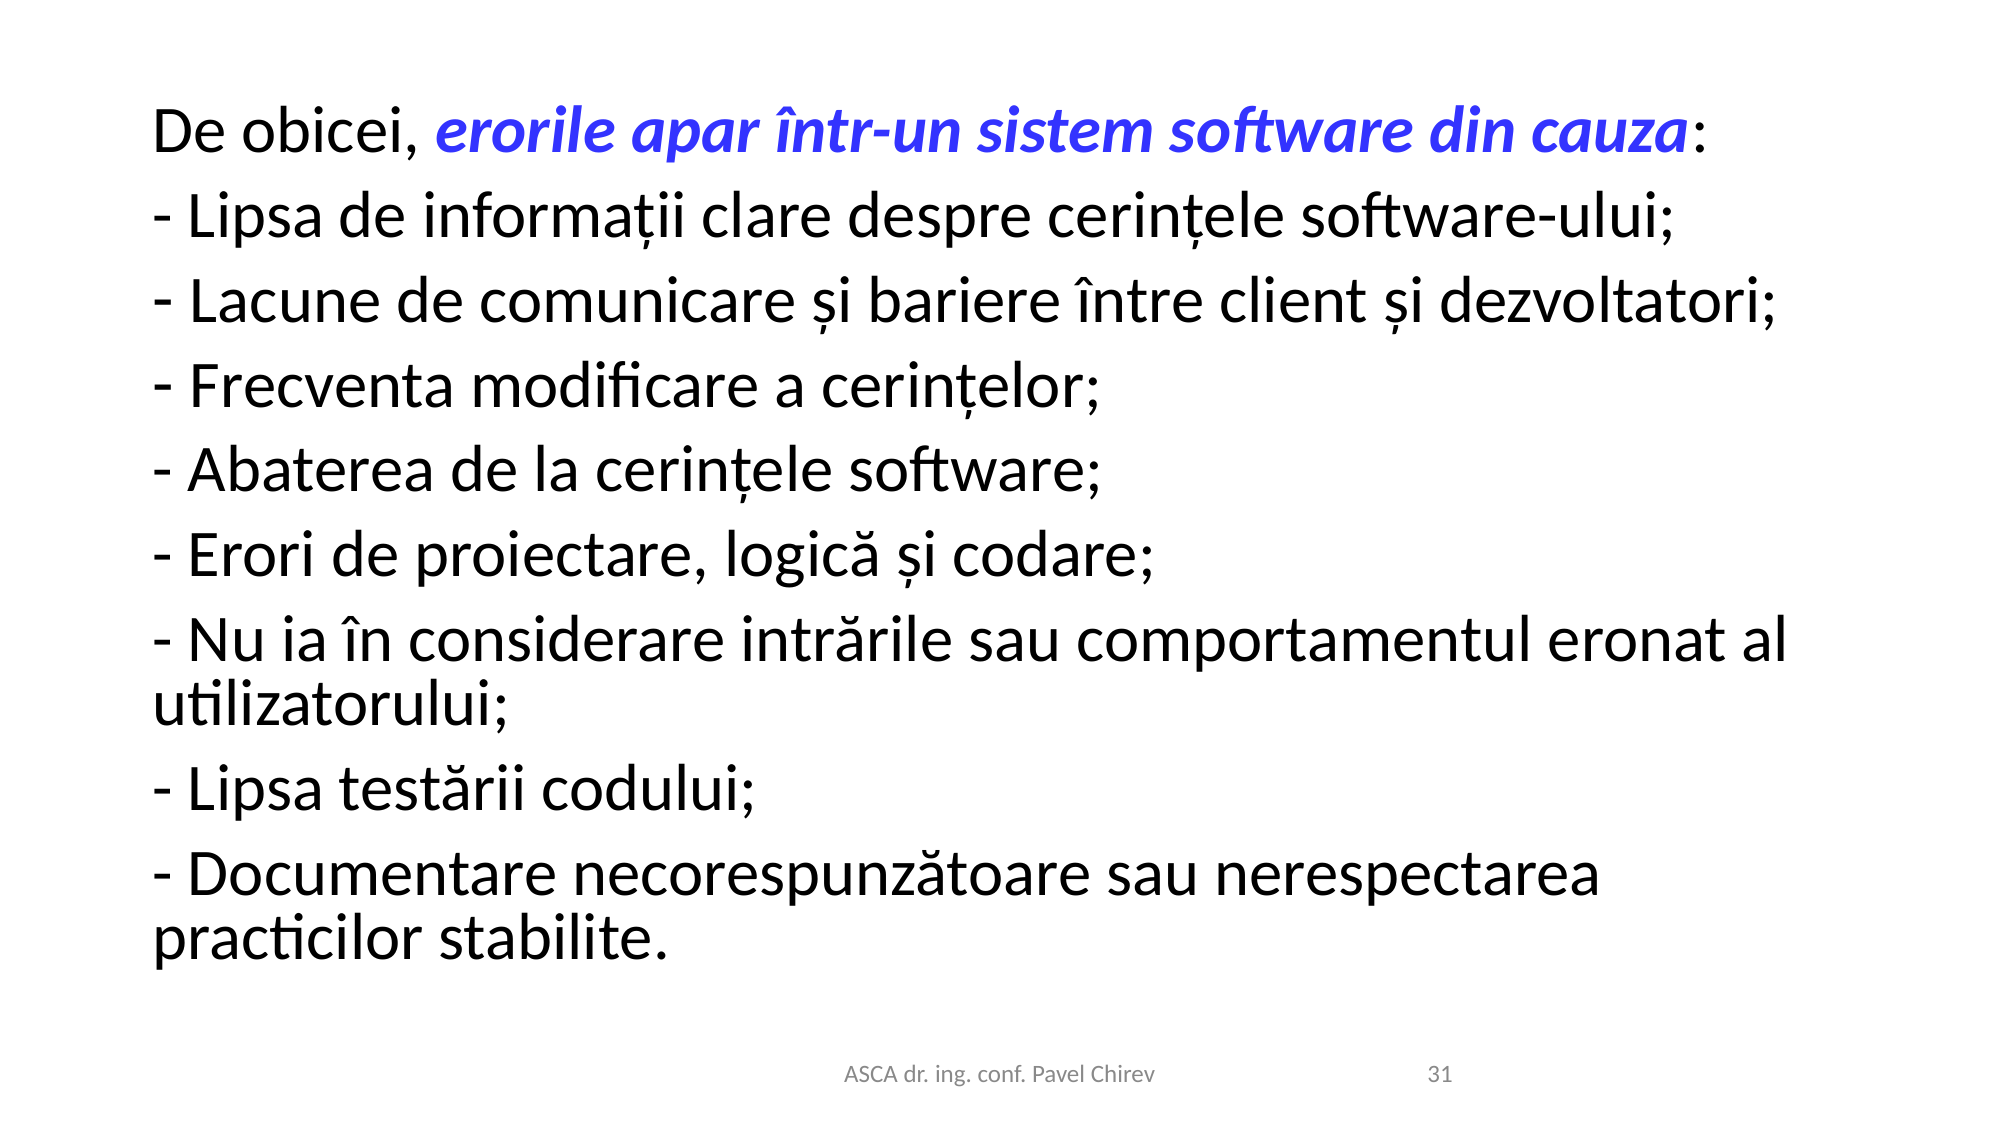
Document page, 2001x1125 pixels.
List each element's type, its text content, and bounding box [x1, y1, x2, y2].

text_box [1412, 1042, 1863, 1103]
list De obicei, erorile apar într-un sistem software din cauza: - Lipsa de informații clare despre cerințele software-ului; Lacune de comunicare și bariere între client și dezvoltatori; Frecventa modificare a cerințelor; - Abaterea de la cerințele software; - Erori de proiectare, logică și codare; - Nu ia în considerare intrările sau comportamentul eronat al utilizatorului; - Lipsa testării codului; - Documentare necorespunzătoare sau nerespectarea practicilor stabilite. [137, 93, 1863, 1014]
text_box ASCA dr. ing. conf. Pavel Chirev [662, 1042, 1338, 1103]
